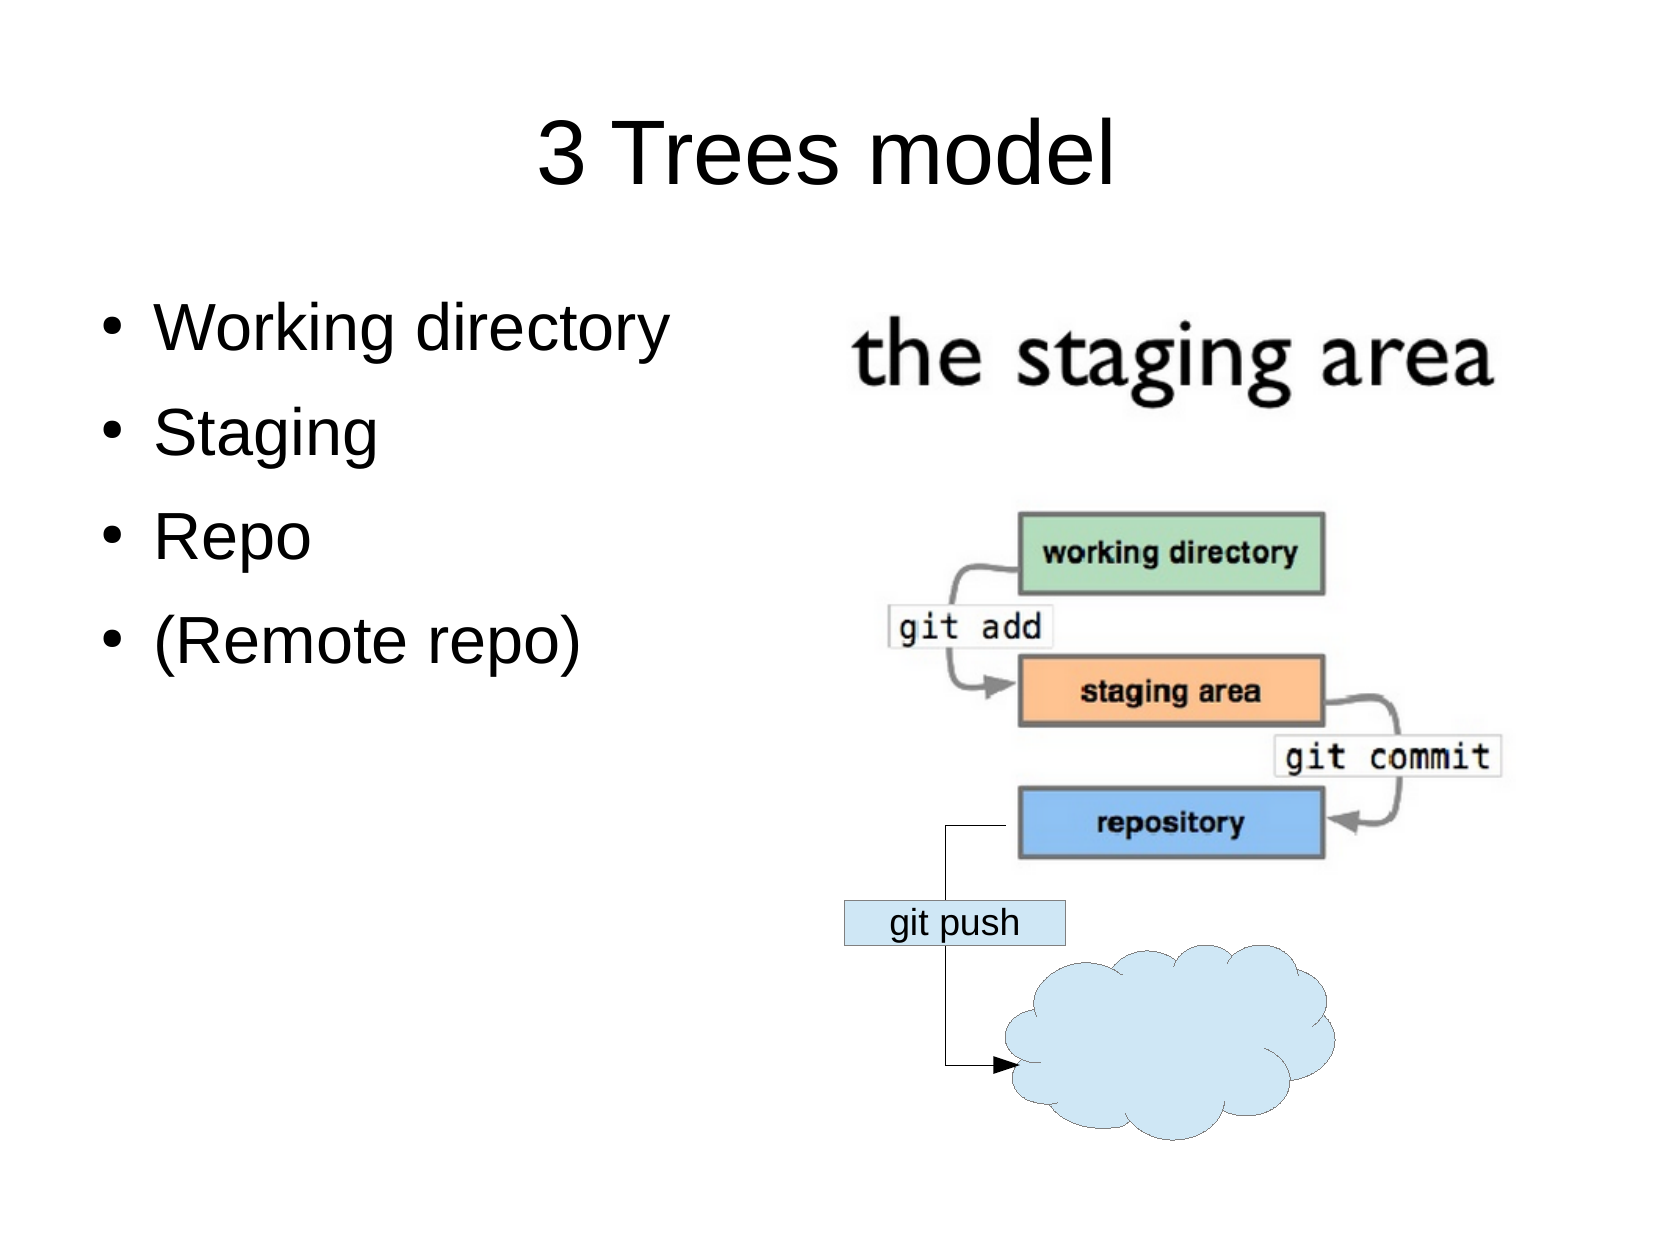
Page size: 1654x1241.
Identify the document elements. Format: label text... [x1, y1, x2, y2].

text_box git push [844, 900, 1066, 946]
picture [844, 312, 1516, 901]
text_box [1005, 945, 1336, 1141]
list Working directory Staging Repo (Remote repo) [82, 290, 1538, 1010]
title 3 Trees model [82, 49, 1571, 257]
